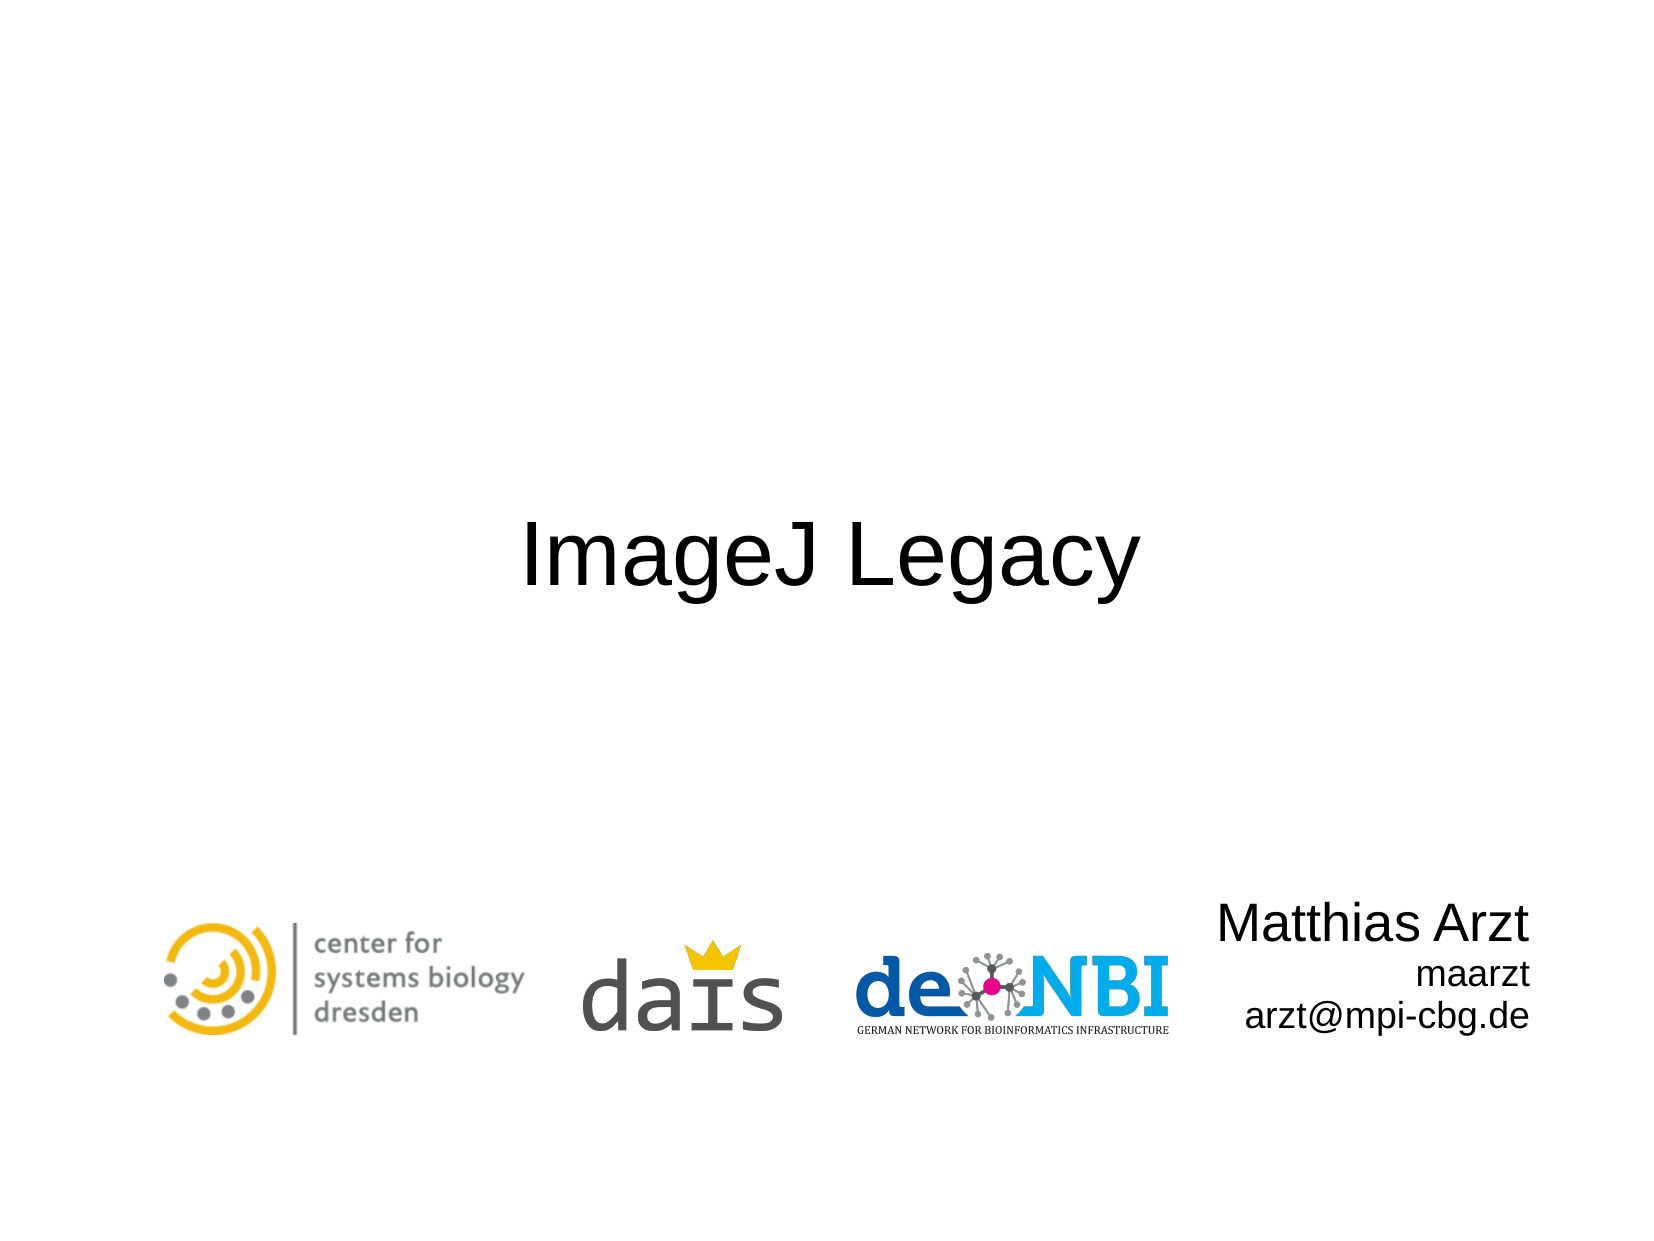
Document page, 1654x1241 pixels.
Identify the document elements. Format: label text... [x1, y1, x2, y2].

picture [583, 940, 782, 1031]
picture [164, 923, 525, 1036]
text_box Matthias Arzt maarzt arzt@mpi-cbg.de [1201, 885, 1545, 1045]
picture [855, 952, 1170, 1036]
title ImageJ Legacy [86, 450, 1576, 658]
